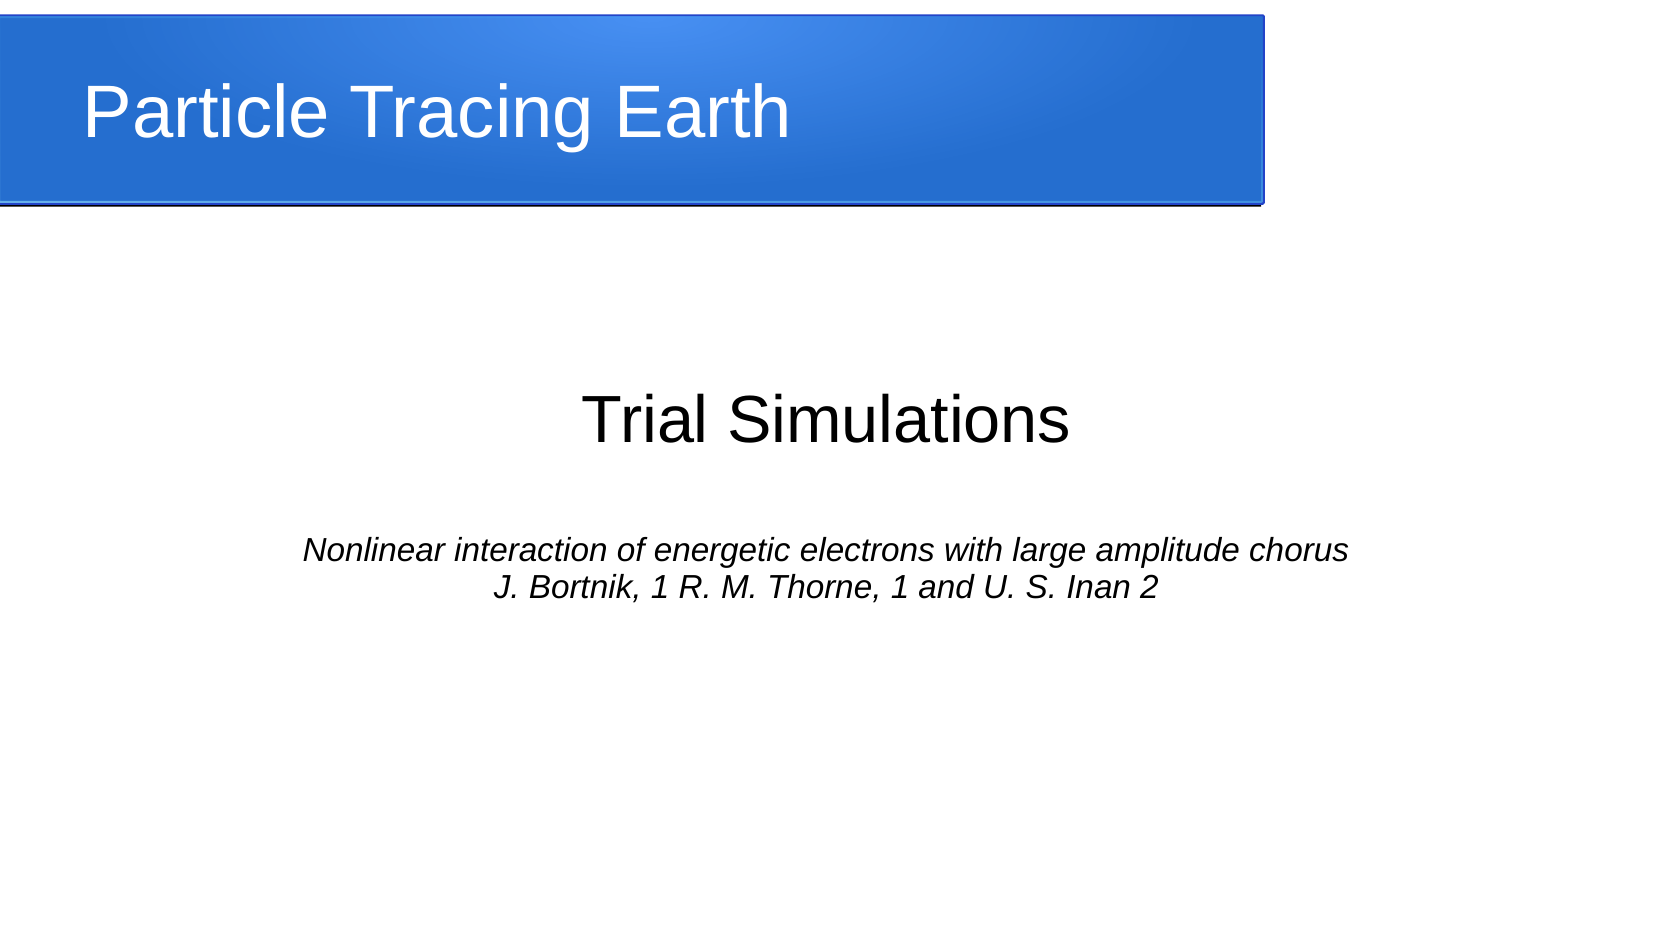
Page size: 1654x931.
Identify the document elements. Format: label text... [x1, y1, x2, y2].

title Particle Tracing Earth [82, 35, 1235, 189]
subtitle Trial Simulations Nonlinear interaction of energetic electrons with large amplitude chorus J. Bortnik, 1 R. M. Thorne, 1 and U. S. Inan 2 [82, 224, 1571, 764]
